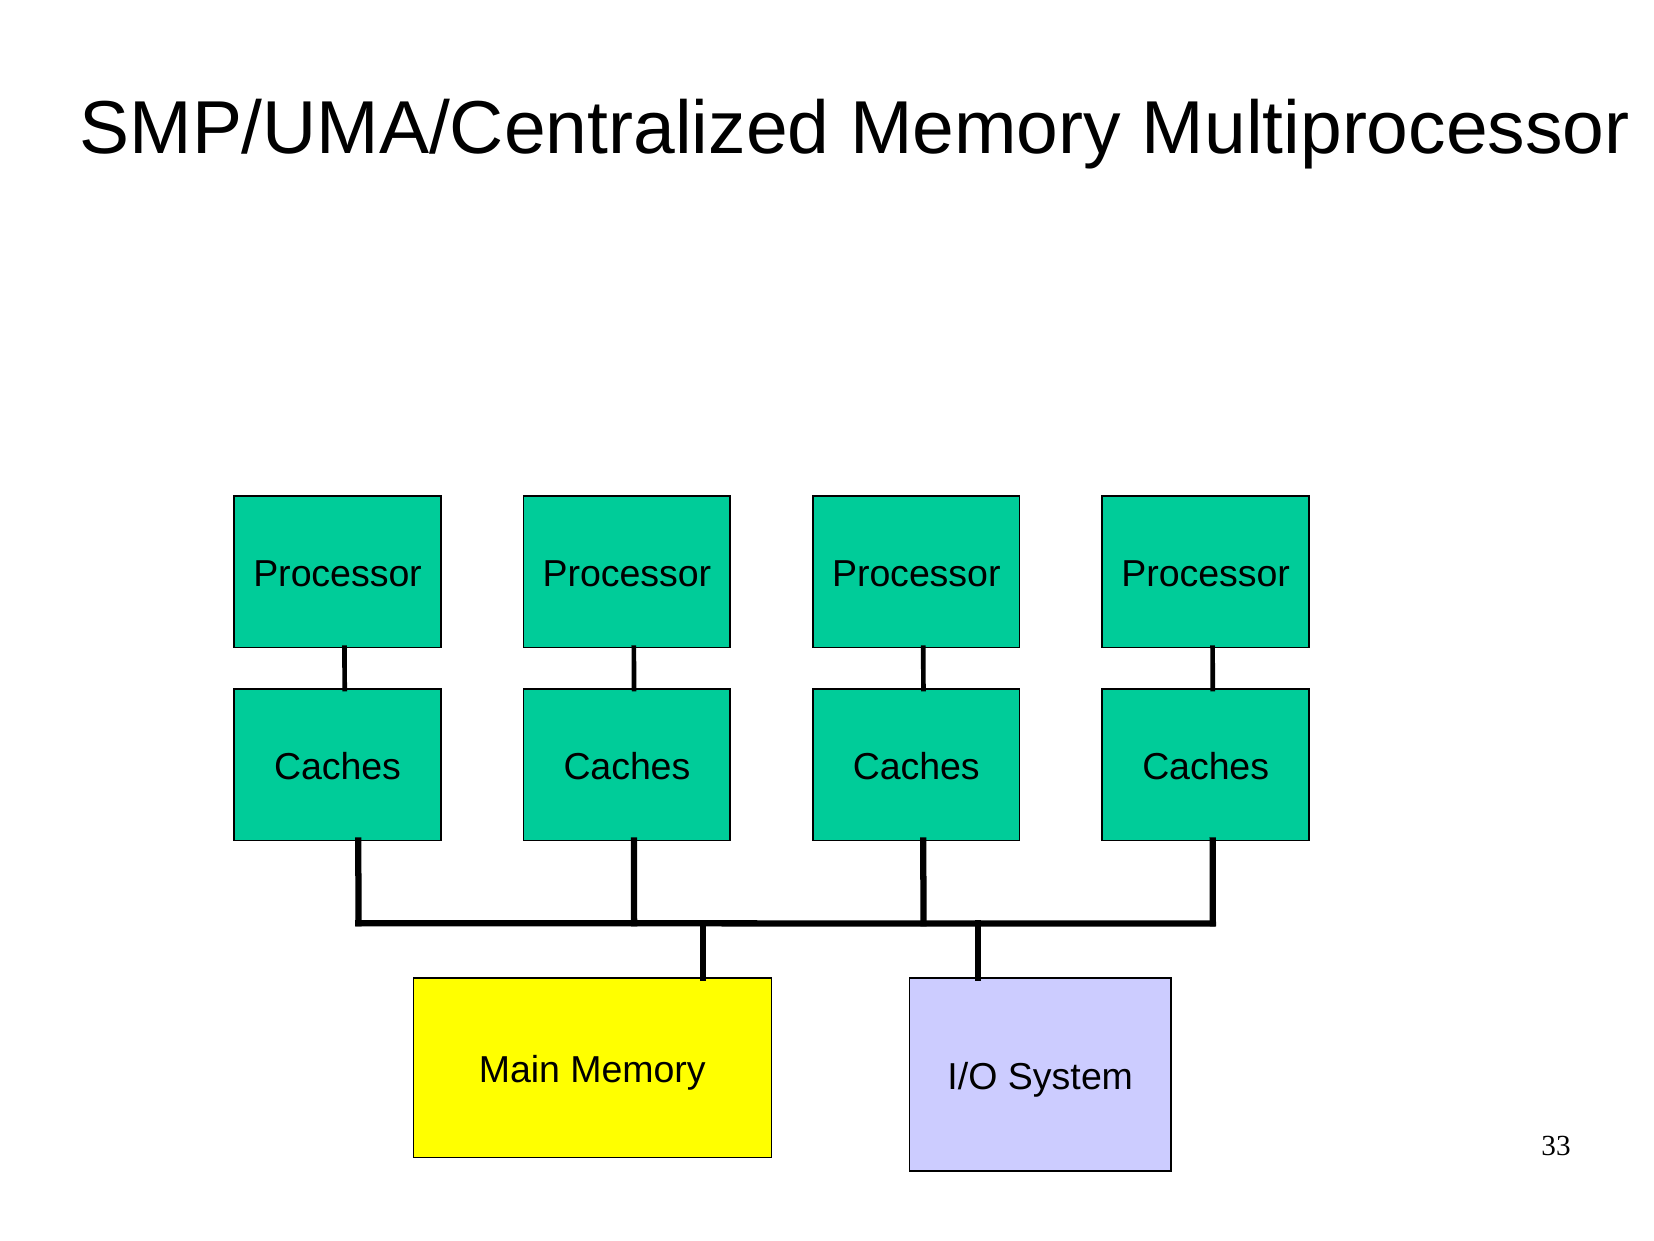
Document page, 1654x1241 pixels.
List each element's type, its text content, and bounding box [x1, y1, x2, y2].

text_box SMP/UMA/Centralized Memory Multiprocessor [64, 71, 1646, 177]
text_box Processor [1102, 495, 1309, 648]
text_box Processor [812, 495, 1020, 648]
text_box Caches [1102, 688, 1309, 841]
text_box Processor [234, 495, 441, 648]
text_box Caches [523, 688, 731, 841]
text_box Caches [812, 688, 1020, 841]
text_box I/O System [909, 978, 1172, 1172]
text_box Caches [234, 688, 441, 841]
text_box Processor [523, 495, 731, 648]
text_box Main Memory [413, 978, 772, 1158]
